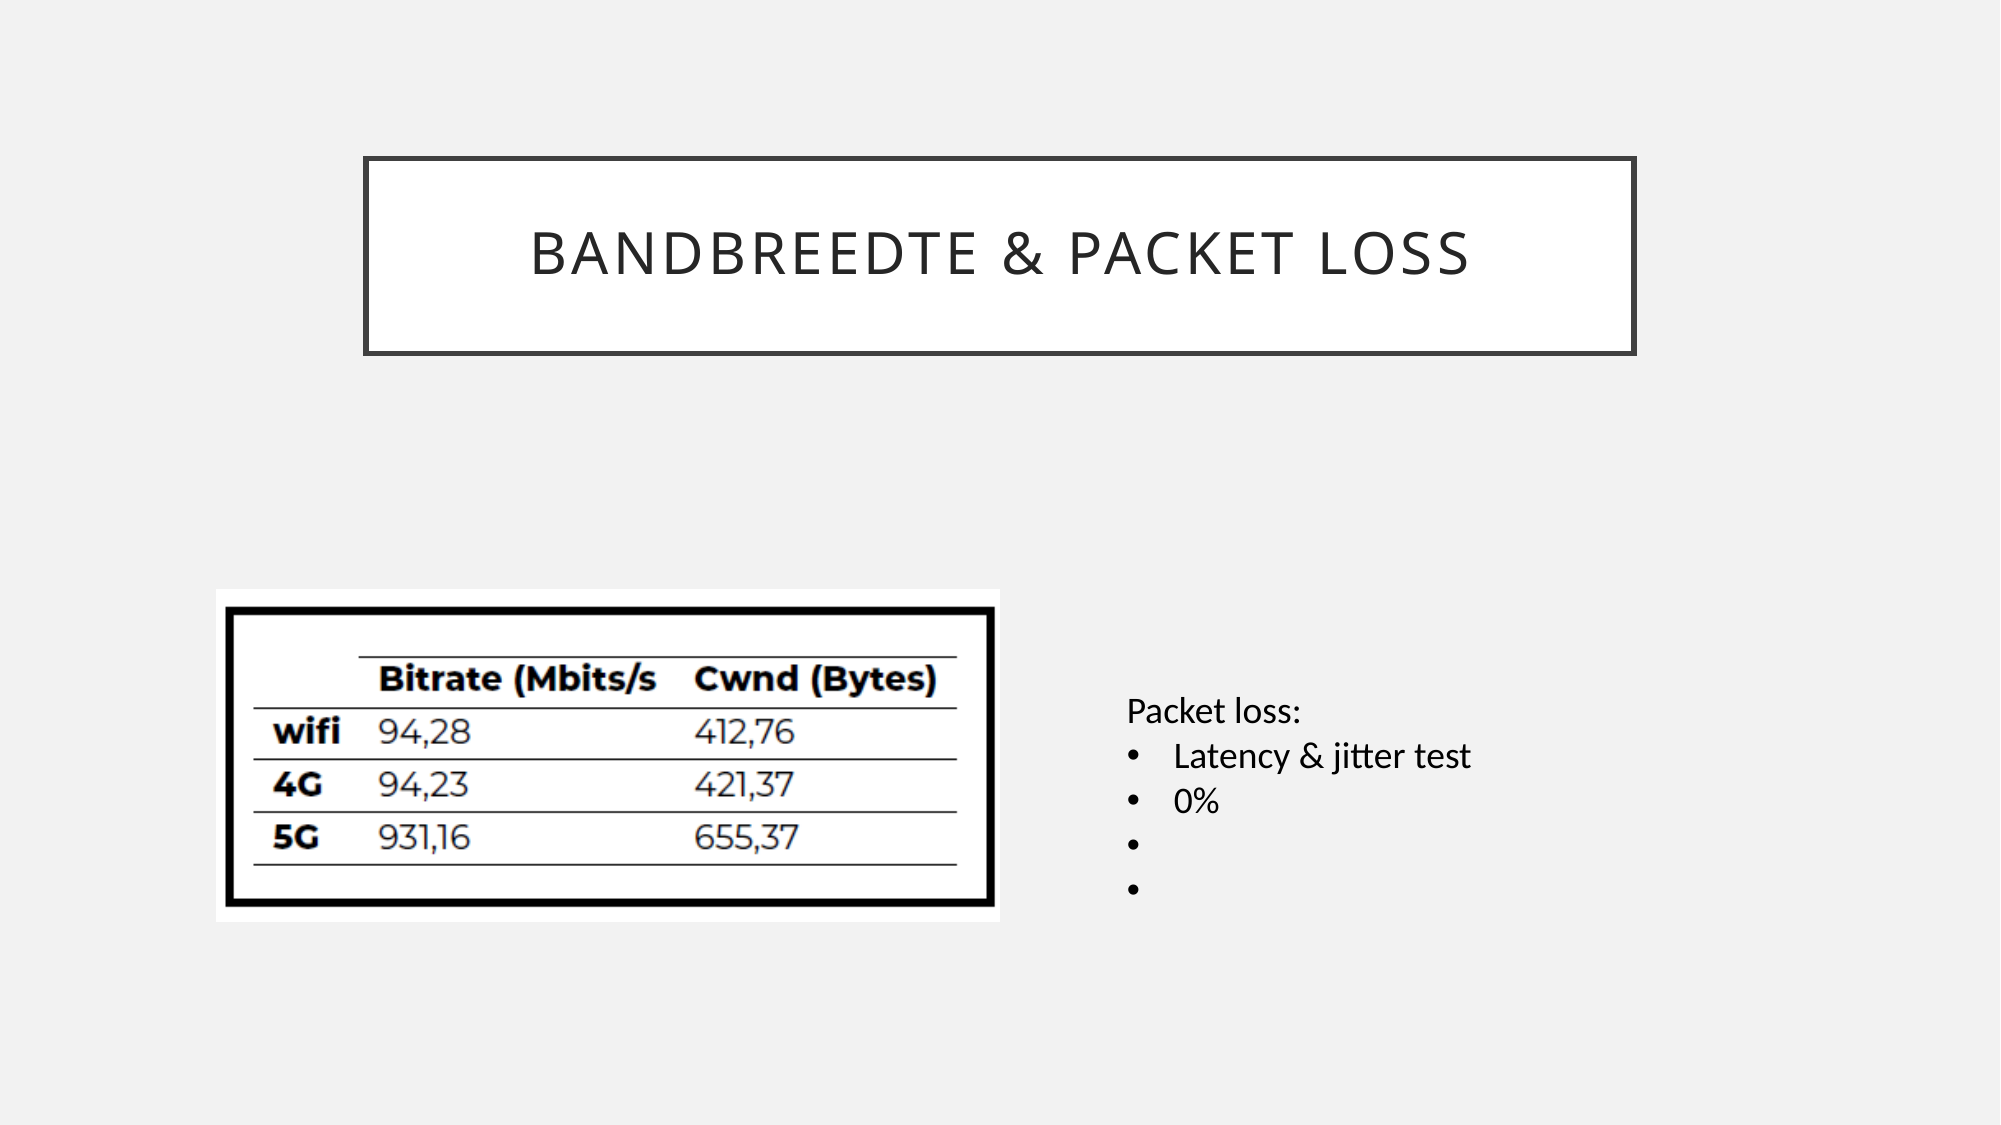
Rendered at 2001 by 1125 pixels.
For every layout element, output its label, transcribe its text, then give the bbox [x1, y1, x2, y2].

text_box Packet loss: Latency & jitter test 0% [1111, 679, 1712, 922]
picture [216, 589, 1000, 922]
title bandbreedte & packet loss [366, 158, 1634, 354]
